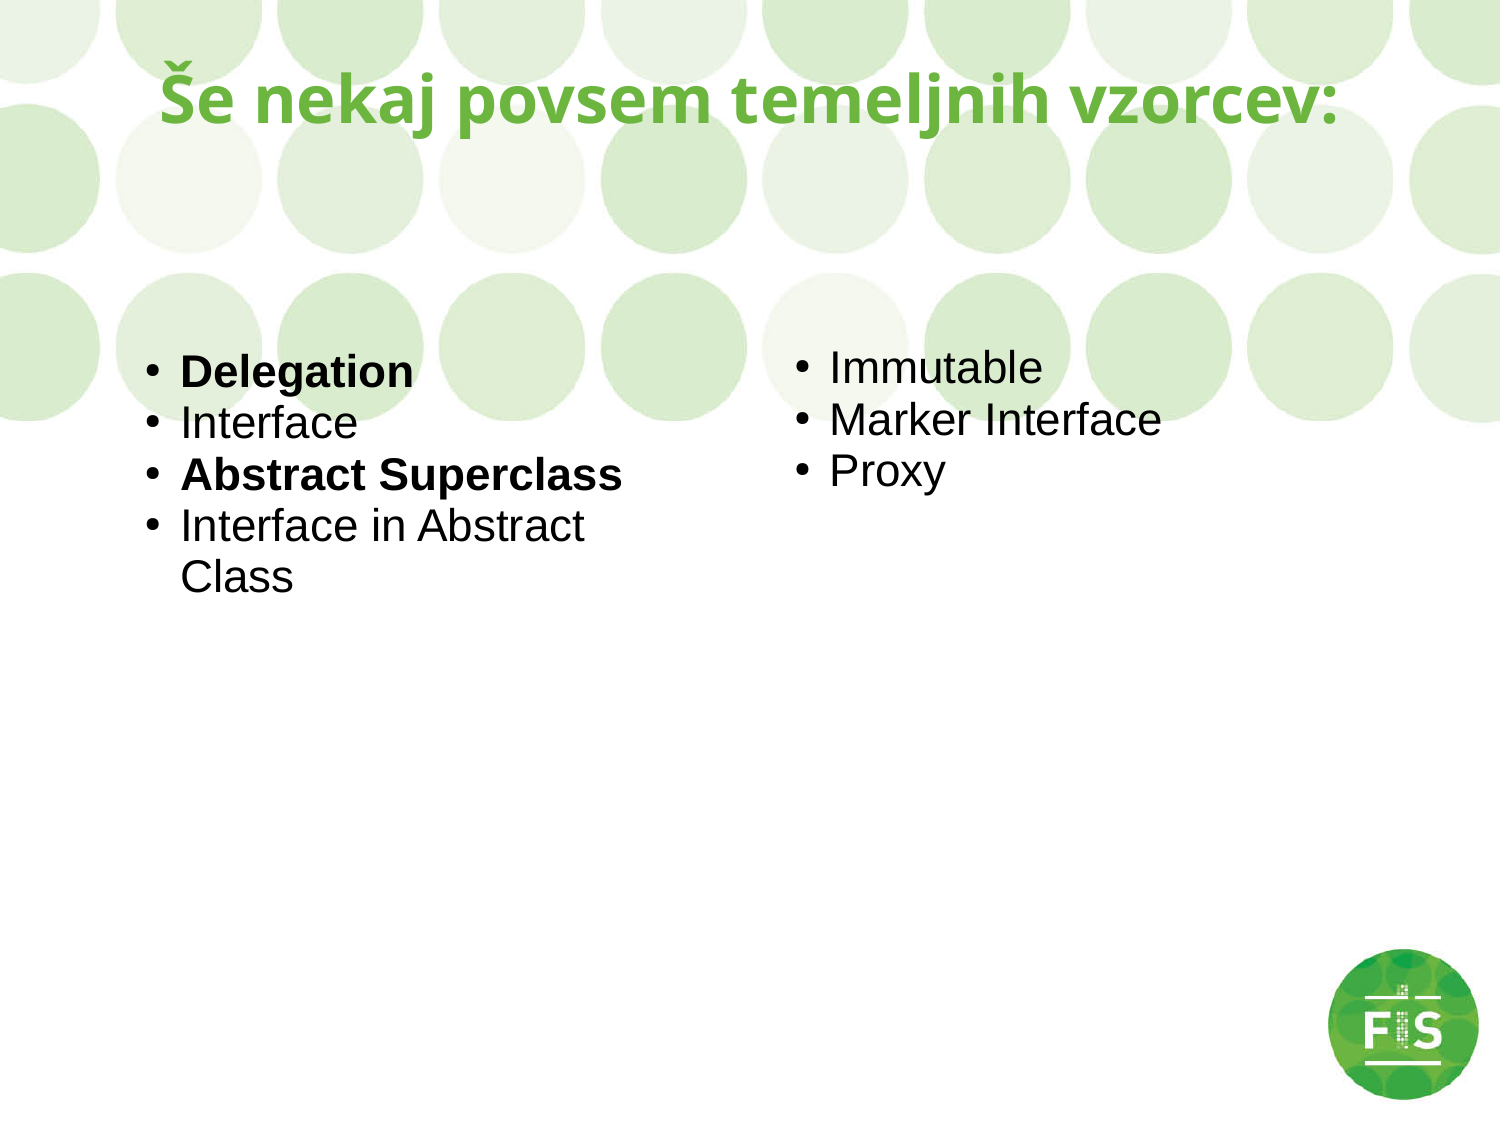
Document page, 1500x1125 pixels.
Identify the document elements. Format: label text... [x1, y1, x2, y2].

title Še nekaj povsem temeljnih vzorcev: [75, 59, 1425, 233]
picture [0, 0, 1500, 1125]
text_box Delegation Interface Abstract Superclass Interface in Abstract Class [129, 236, 662, 1020]
text_box Immutable Marker Interface Proxy [779, 232, 1312, 1125]
